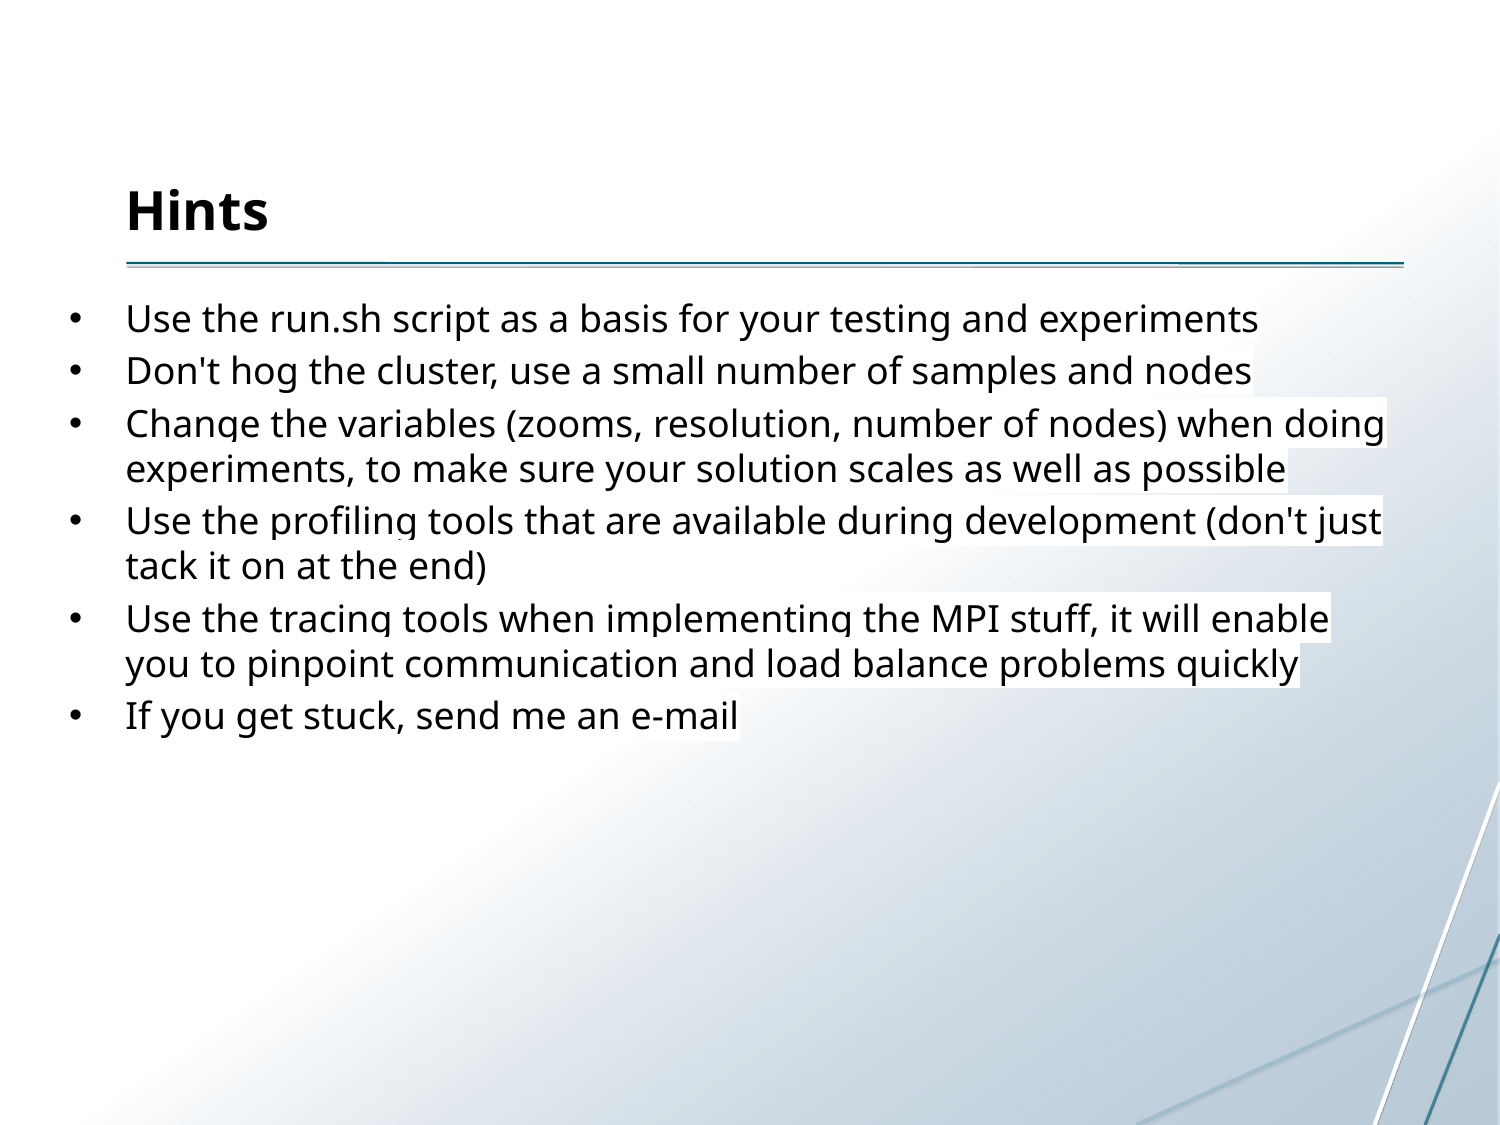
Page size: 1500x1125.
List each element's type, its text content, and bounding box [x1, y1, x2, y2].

title Hints [109, 49, 1403, 249]
list Use the run.sh script as a basis for your testing and experiments Don't hog the cluster, use a small number of samples and nodes Change the variables (zooms, resolution, number of nodes) when doing experiments, to make sure your solution scales as well as possible Use the profiling tools that are available during development (don't just tack it on at the end) Use the tracing tools when implementing the MPI stuff, it will enable you to pinpoint communication and load balance problems quickly If you get stuck, send me an e-mail [54, 287, 1404, 1005]
